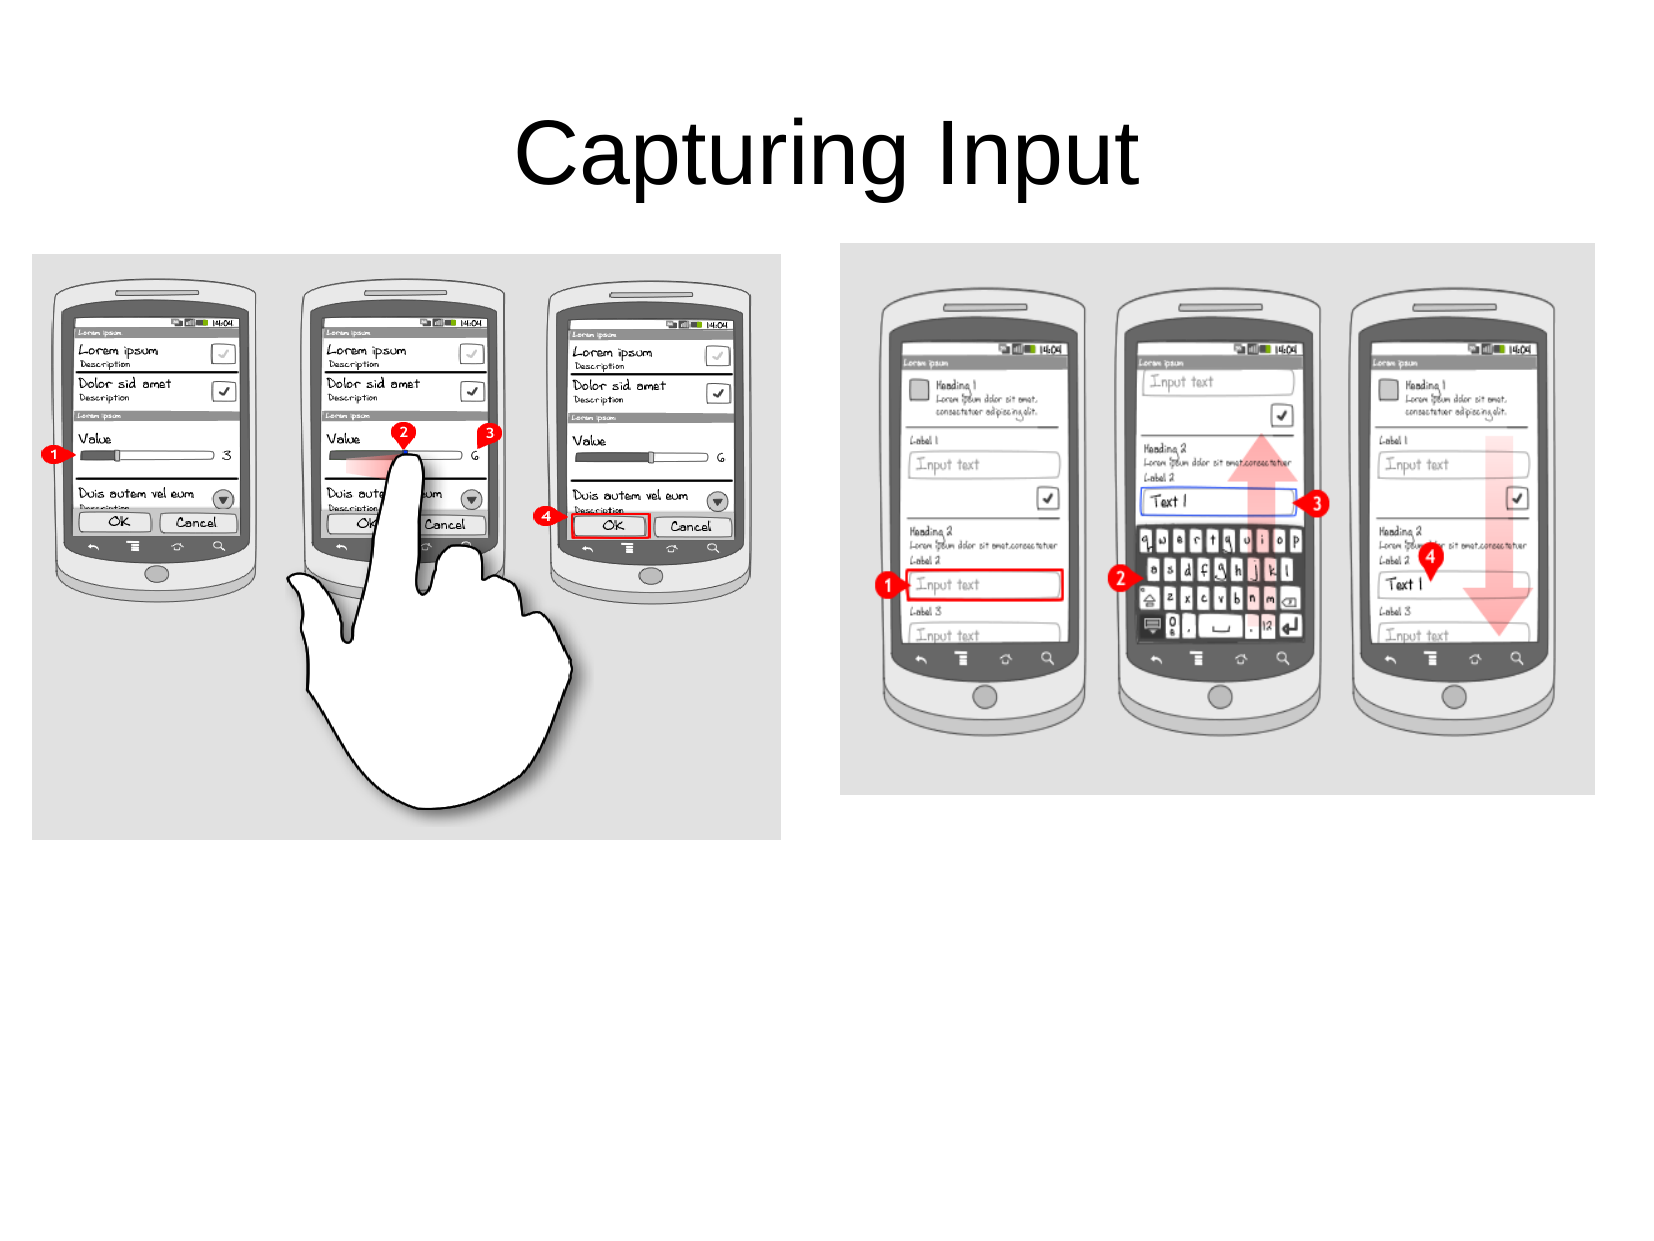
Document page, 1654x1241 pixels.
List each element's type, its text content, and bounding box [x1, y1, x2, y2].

picture [32, 254, 781, 841]
picture [840, 243, 1595, 796]
title Capturing Input [82, 49, 1571, 257]
